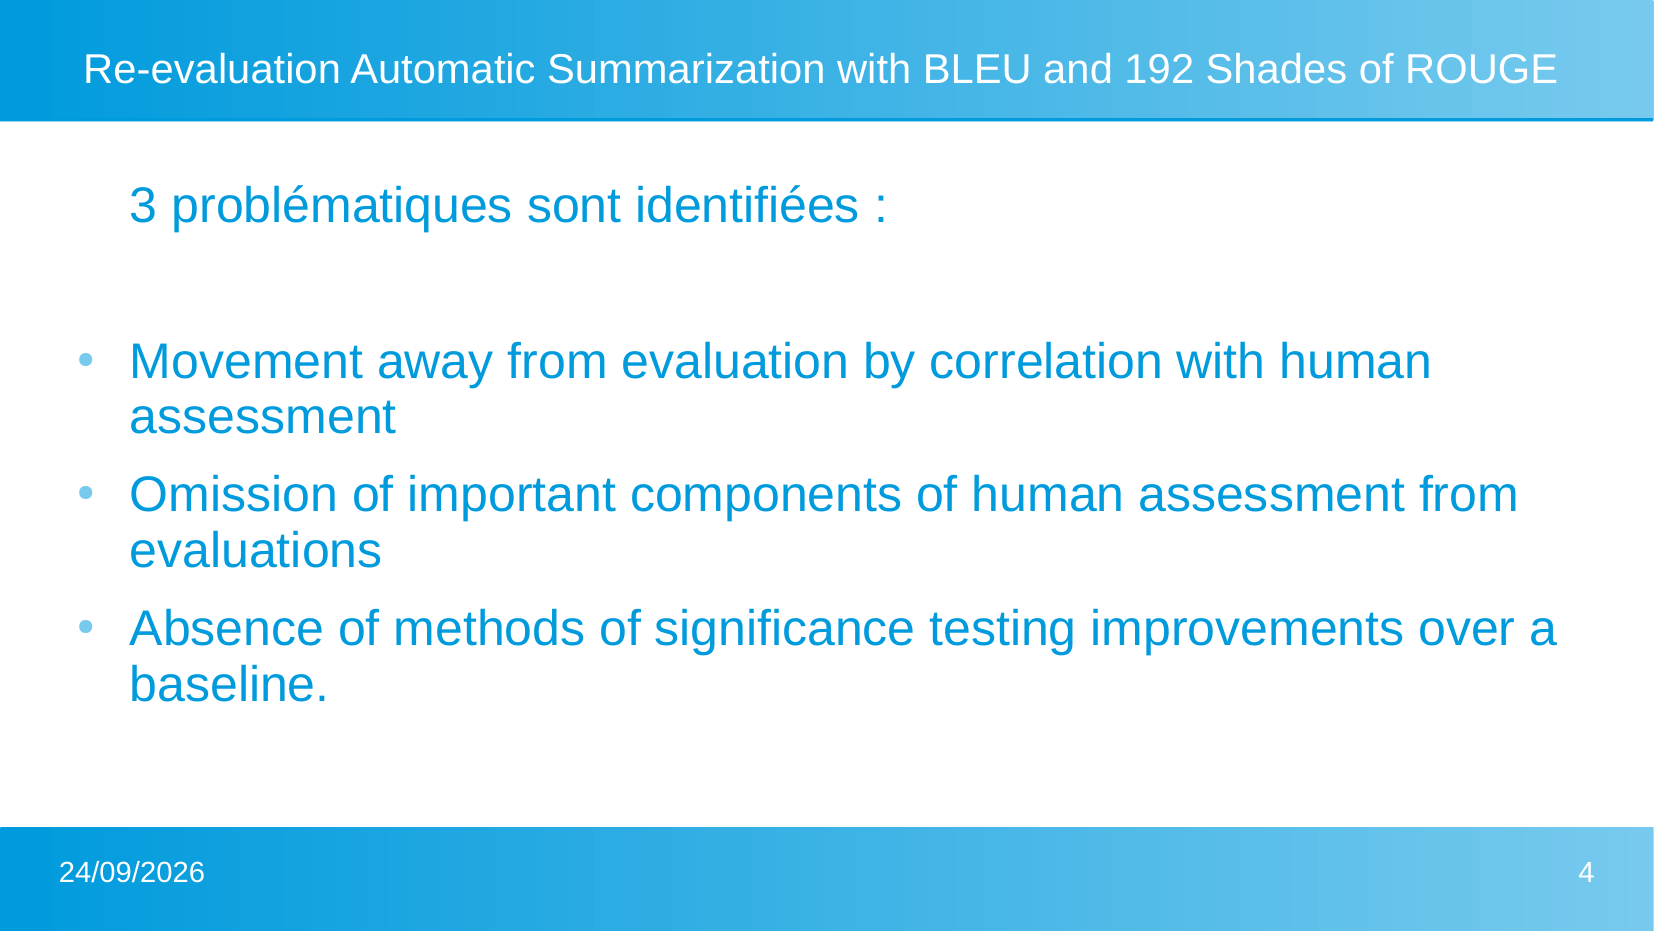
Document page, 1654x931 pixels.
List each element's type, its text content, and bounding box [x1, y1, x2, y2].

list 3 problématiques sont identifiées : Movement away from evaluation by correlation with human assessment Omission of important components of human assessment from evaluations Absence of methods of significance testing improvements over a baseline. [59, 177, 1595, 768]
title Re-evaluation Automatic Summarization with BLEU and 192 Shades of ROUGE [59, 29, 1595, 108]
